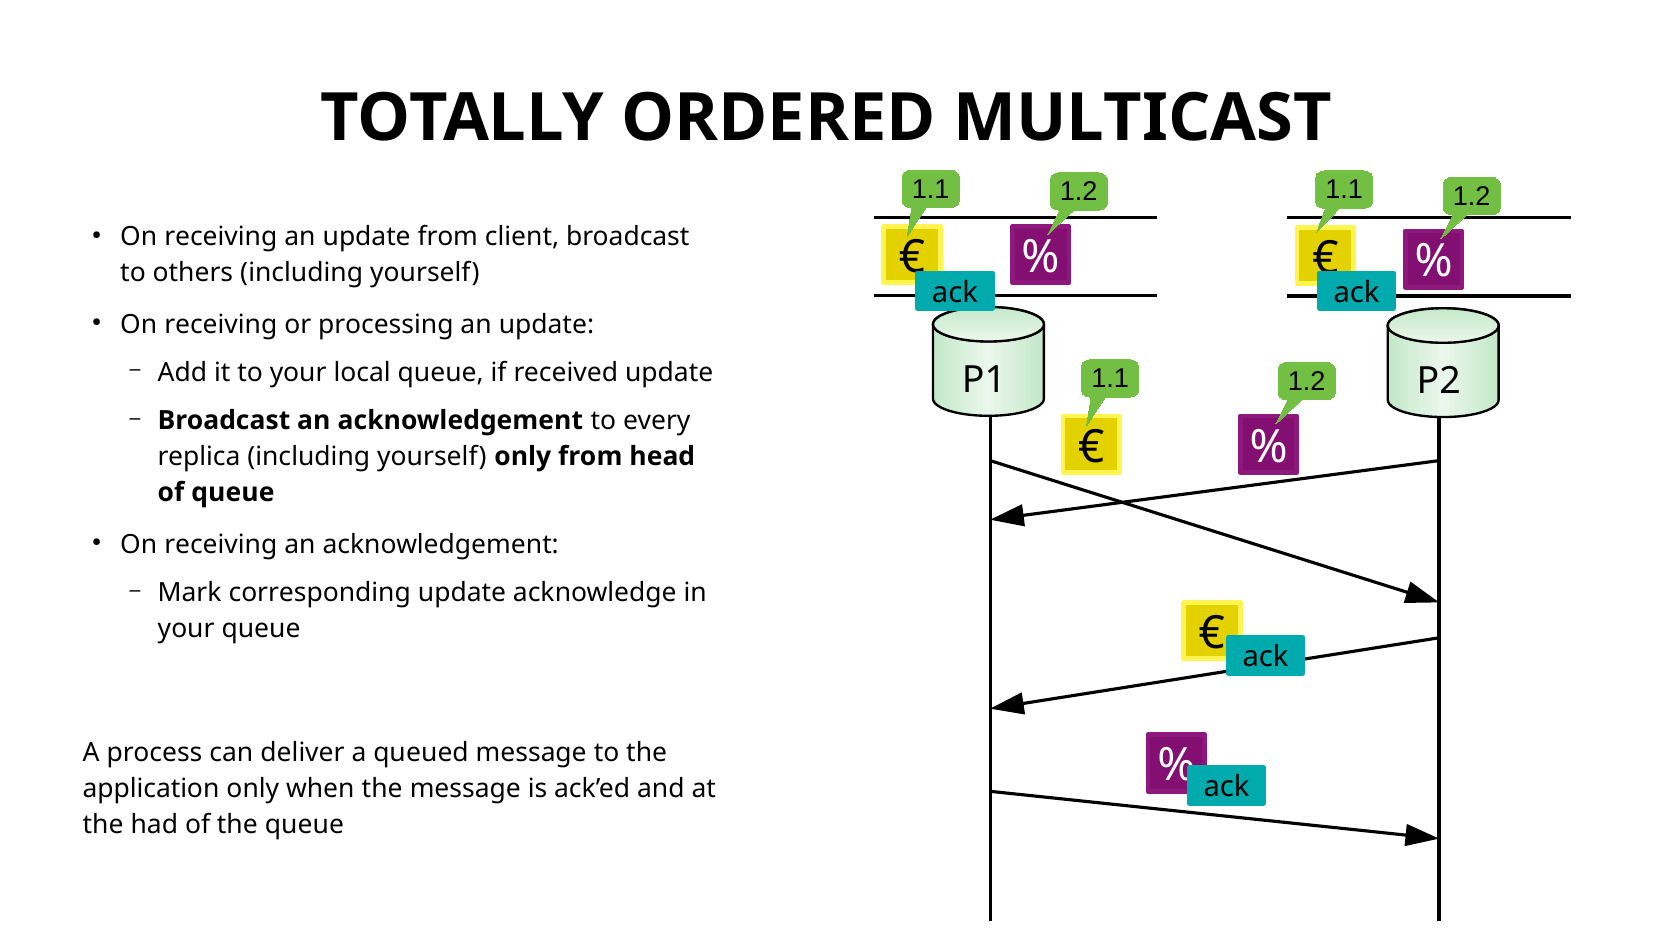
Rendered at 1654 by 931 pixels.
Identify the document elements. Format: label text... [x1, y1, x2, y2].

text_box % [1240, 415, 1297, 473]
text_box 1.1 [1081, 359, 1139, 426]
text_box ack [917, 272, 993, 309]
title TOTALLY ORDERED MULTICAST [82, 36, 1571, 193]
text_box % [1183, 763, 1189, 777]
text_box 1.2 [1047, 172, 1108, 235]
text_box € [883, 226, 941, 283]
text_box 1.2 [1440, 177, 1501, 239]
text_box ack [1228, 637, 1303, 674]
text_box 1.1 [1315, 170, 1373, 233]
text_box % [1148, 734, 1205, 792]
text_box 1.1 [902, 170, 960, 237]
list On receiving an update from client, broadcast to others (including yourself) On receiving or processing an update: Add it to your local queue, if received update Broadcast an acknowledgement to every replica (including yourself) only from head of queue On receiving an acknowledgement: Mark corresponding update acknowledge in your queue A process can deliver a queued message to the application only when the message is ack’ed and at the had of the queue [82, 217, 721, 886]
text_box % [1012, 226, 1069, 283]
text_box € [1062, 415, 1120, 473]
text_box % [1405, 230, 1462, 288]
text_box € [1297, 227, 1354, 284]
text_box € [1183, 602, 1241, 659]
text_box [933, 307, 1044, 416]
text_box P1 [947, 344, 1030, 406]
text_box 1.2 [1275, 362, 1336, 424]
text_box P2 [1401, 346, 1485, 407]
text_box [1387, 308, 1499, 418]
text_box ack [1319, 272, 1394, 309]
text_box ack [1189, 767, 1264, 804]
